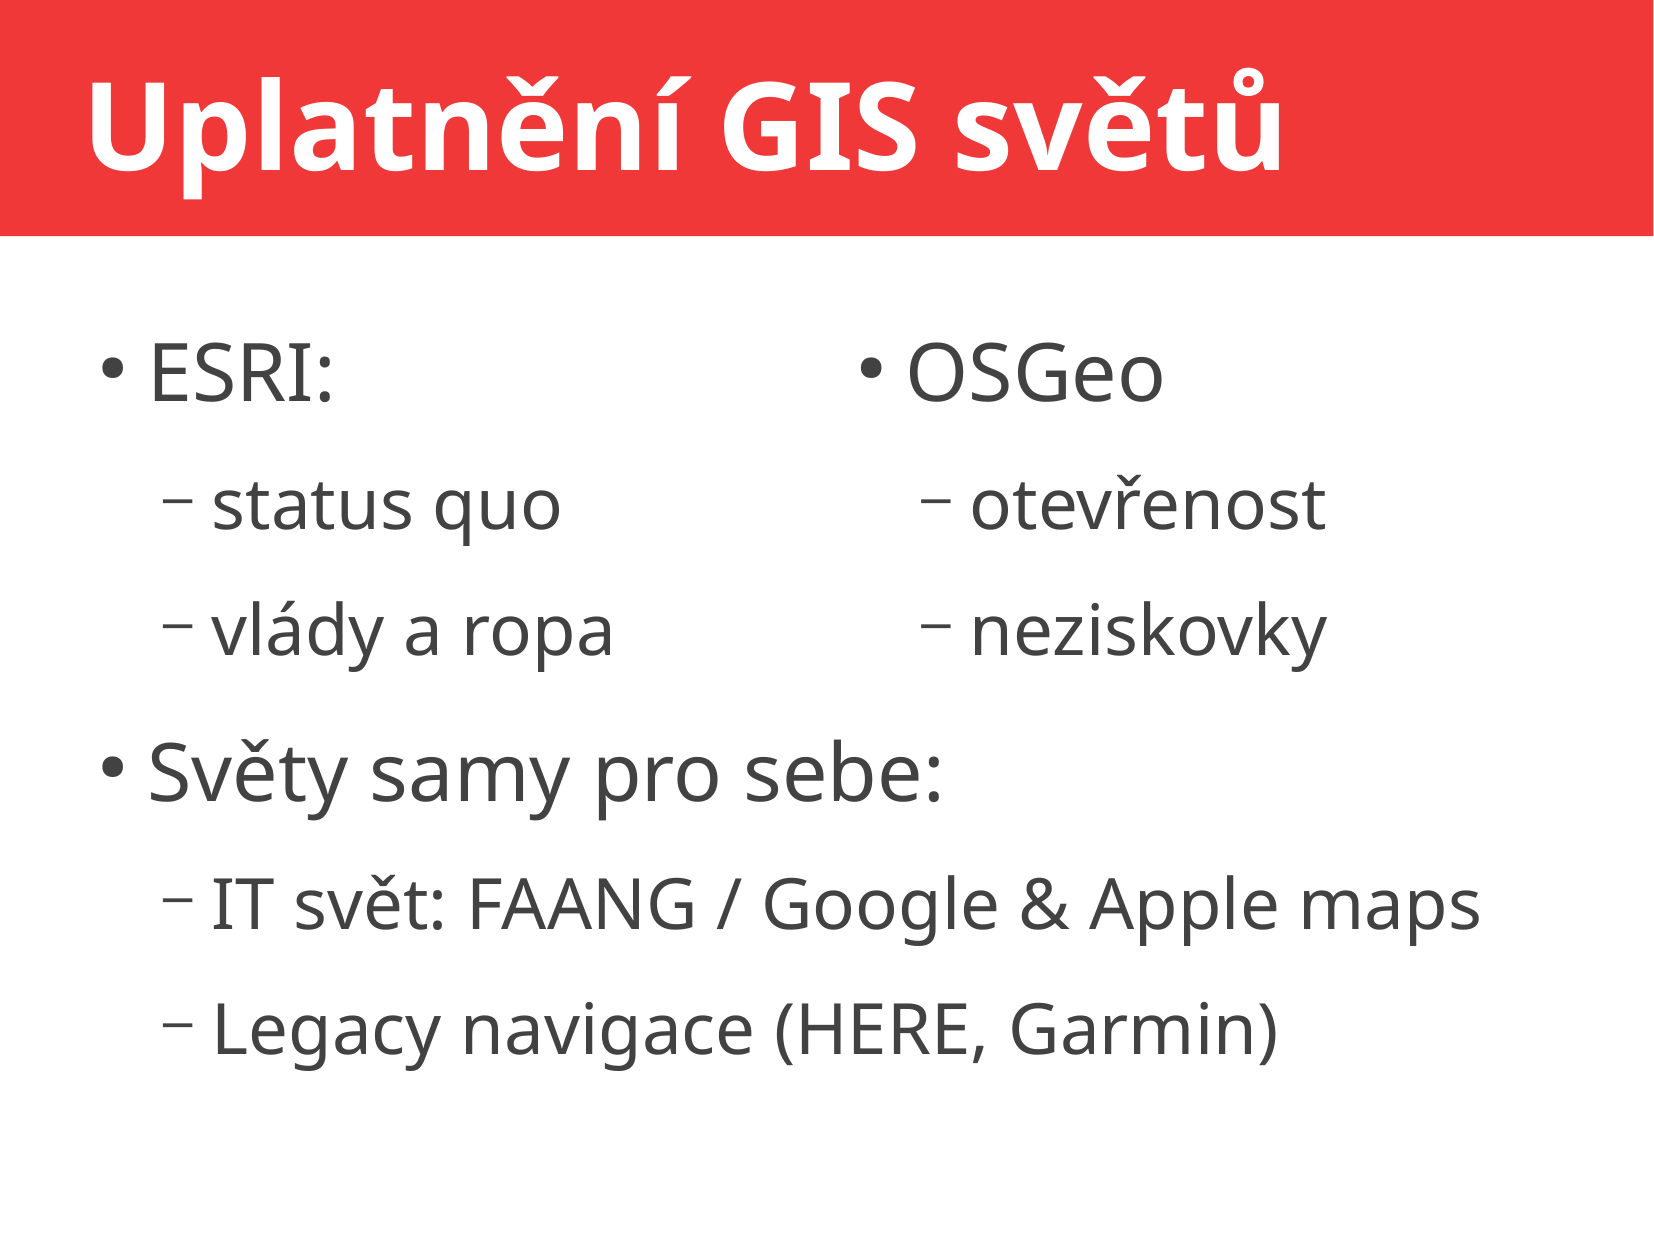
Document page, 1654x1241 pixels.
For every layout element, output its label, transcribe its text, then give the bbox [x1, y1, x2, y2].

list OSGeo otevřenost neziskovky [840, 314, 1564, 680]
list ESRI: status quo vlády a ropa [82, 314, 805, 680]
title Uplatnění GIS světů [82, 19, 1571, 227]
list Světy samy pro sebe: IT svět: FAANG / Google & Apple maps Legacy navigace (HERE, Garmin) [82, 714, 1563, 1080]
